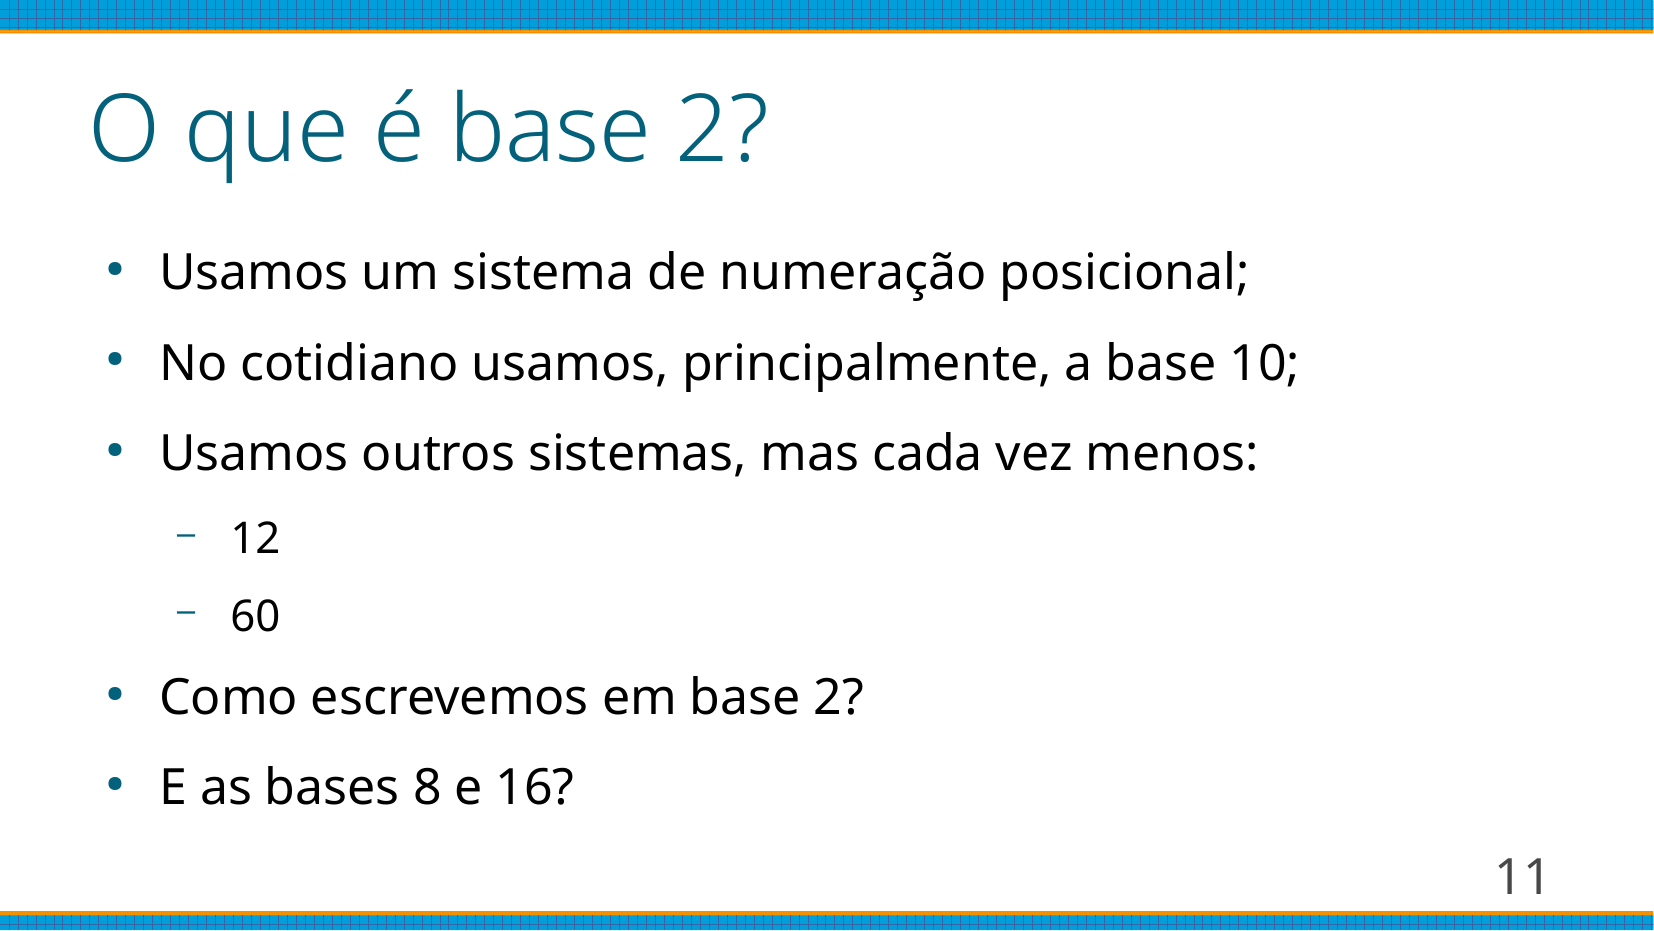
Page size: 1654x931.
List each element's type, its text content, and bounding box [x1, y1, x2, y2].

title O que é base 2? [88, 44, 1565, 207]
list Usamos um sistema de numeração posicional; No cotidiano usamos, principalmente, a base 10; Usamos outros sistemas, mas cada vez menos: 12 60 Como escrevemos em base 2? E as bases 8 e 16? [88, 236, 1565, 901]
